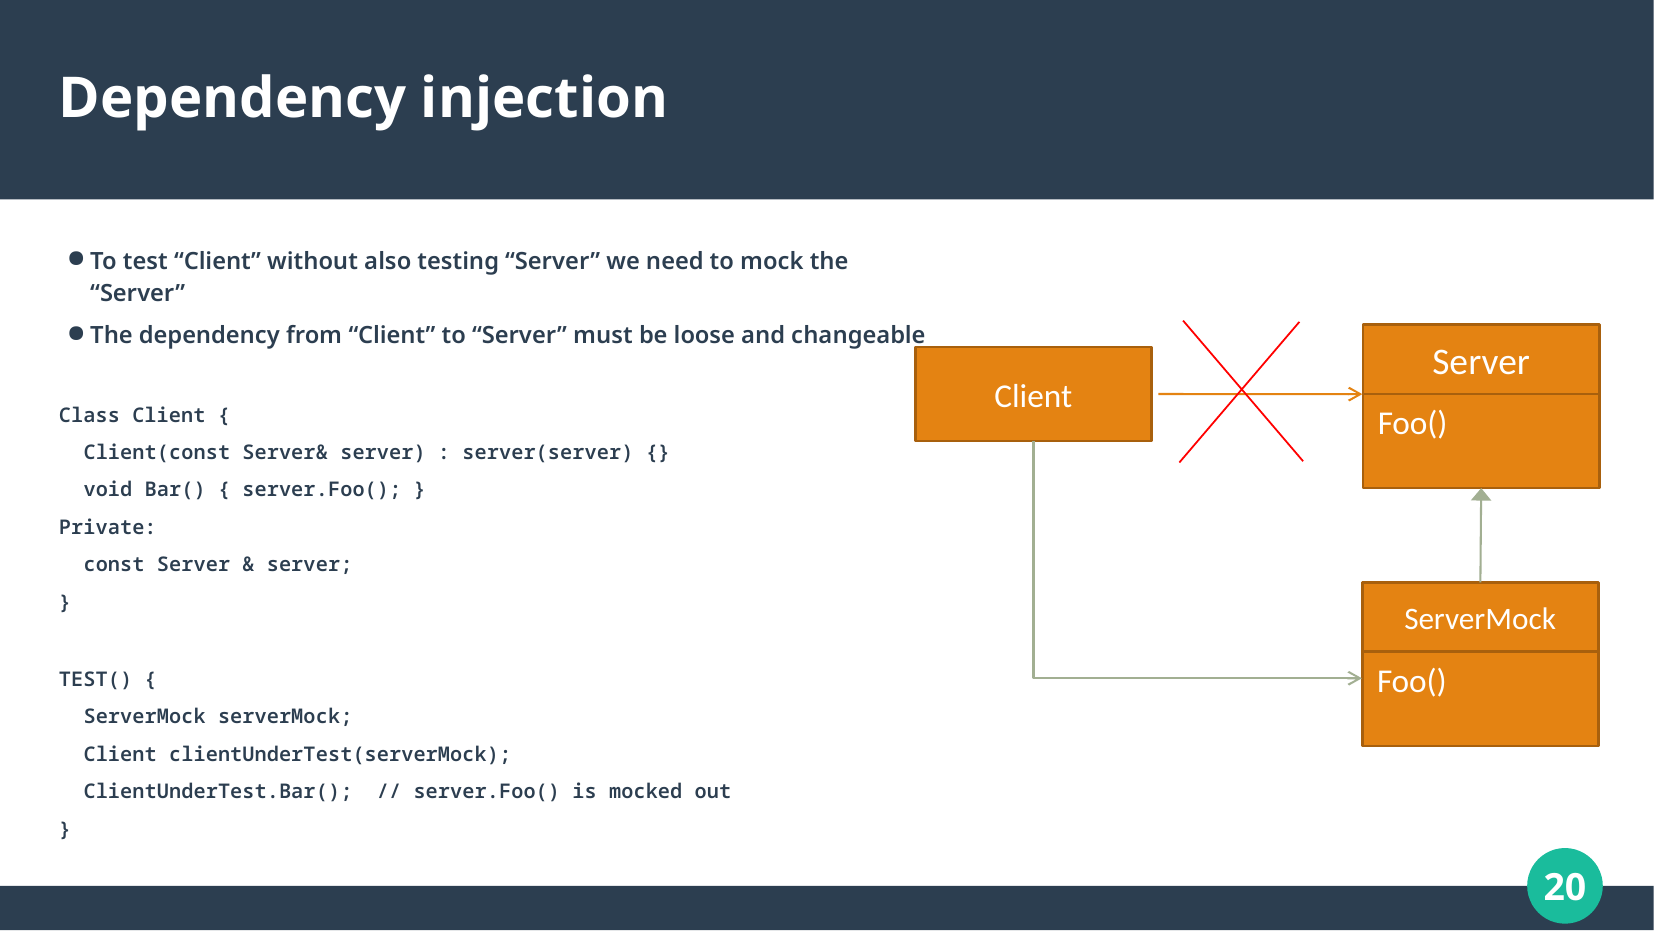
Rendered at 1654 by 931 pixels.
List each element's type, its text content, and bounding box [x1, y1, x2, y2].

text_box Server [1363, 324, 1600, 394]
text_box Client [915, 346, 1152, 442]
list To test “Client” without also testing “Server” we need to mock the “Server” The dependency from “Client” to “Server” must be loose and changeable Class Client { Client(const Server& server) : server(server) {} void Bar() { server.Foo(); } Private: const Server & server; } TEST() { ServerMock serverMock; Client clientUnderTest(serverMock); ClientUnderTest.Bar(); // server.Foo() is mocked out } [59, 243, 945, 864]
text_box Foo() [1362, 651, 1599, 746]
title Dependency injection [59, 37, 1595, 155]
text_box Foo() [1363, 394, 1600, 489]
text_box ServerMock [1362, 582, 1599, 651]
